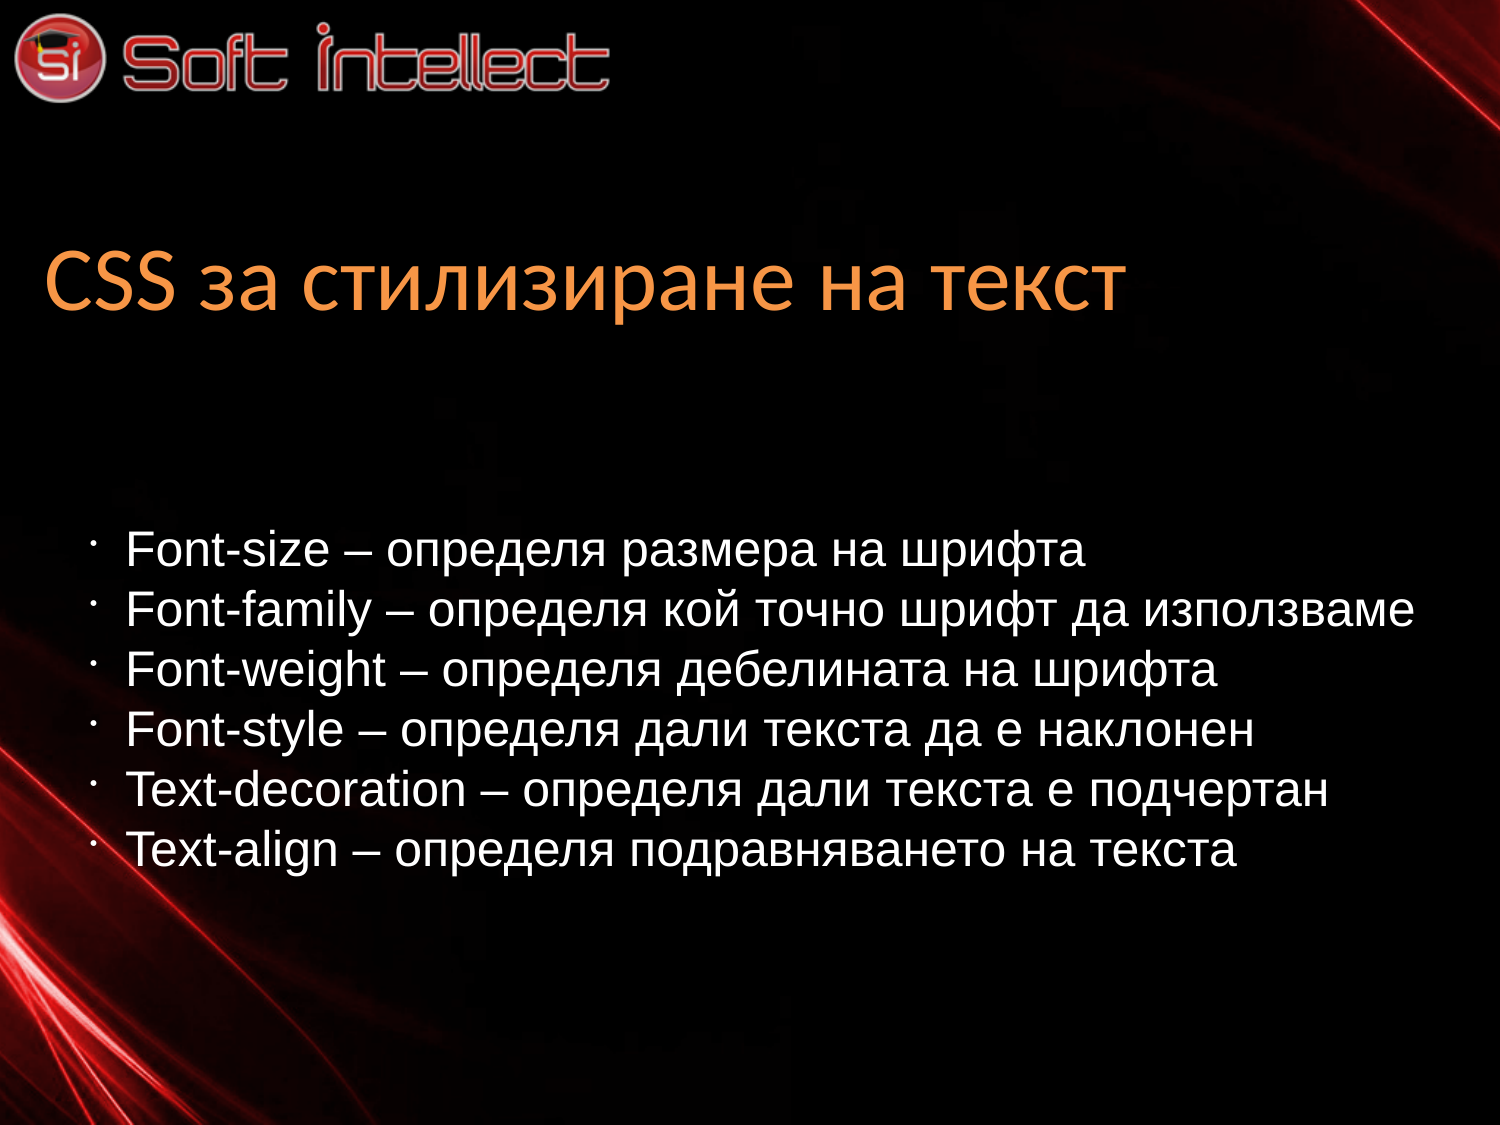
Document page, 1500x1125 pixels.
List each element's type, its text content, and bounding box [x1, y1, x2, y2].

text_box CSS за стилизиране на текст [29, 179, 1488, 368]
text_box Font-size – определя размера на шрифта Font-family – определя кой точно шрифт да използваме Font-weight – определя дебелината на шрифта Font-style – определя дали текста да е наклонен Text-decoration – определя дали текста е подчертан Text-align – определя подравняването на текста [75, 508, 1471, 1125]
picture [0, 0, 1500, 1125]
